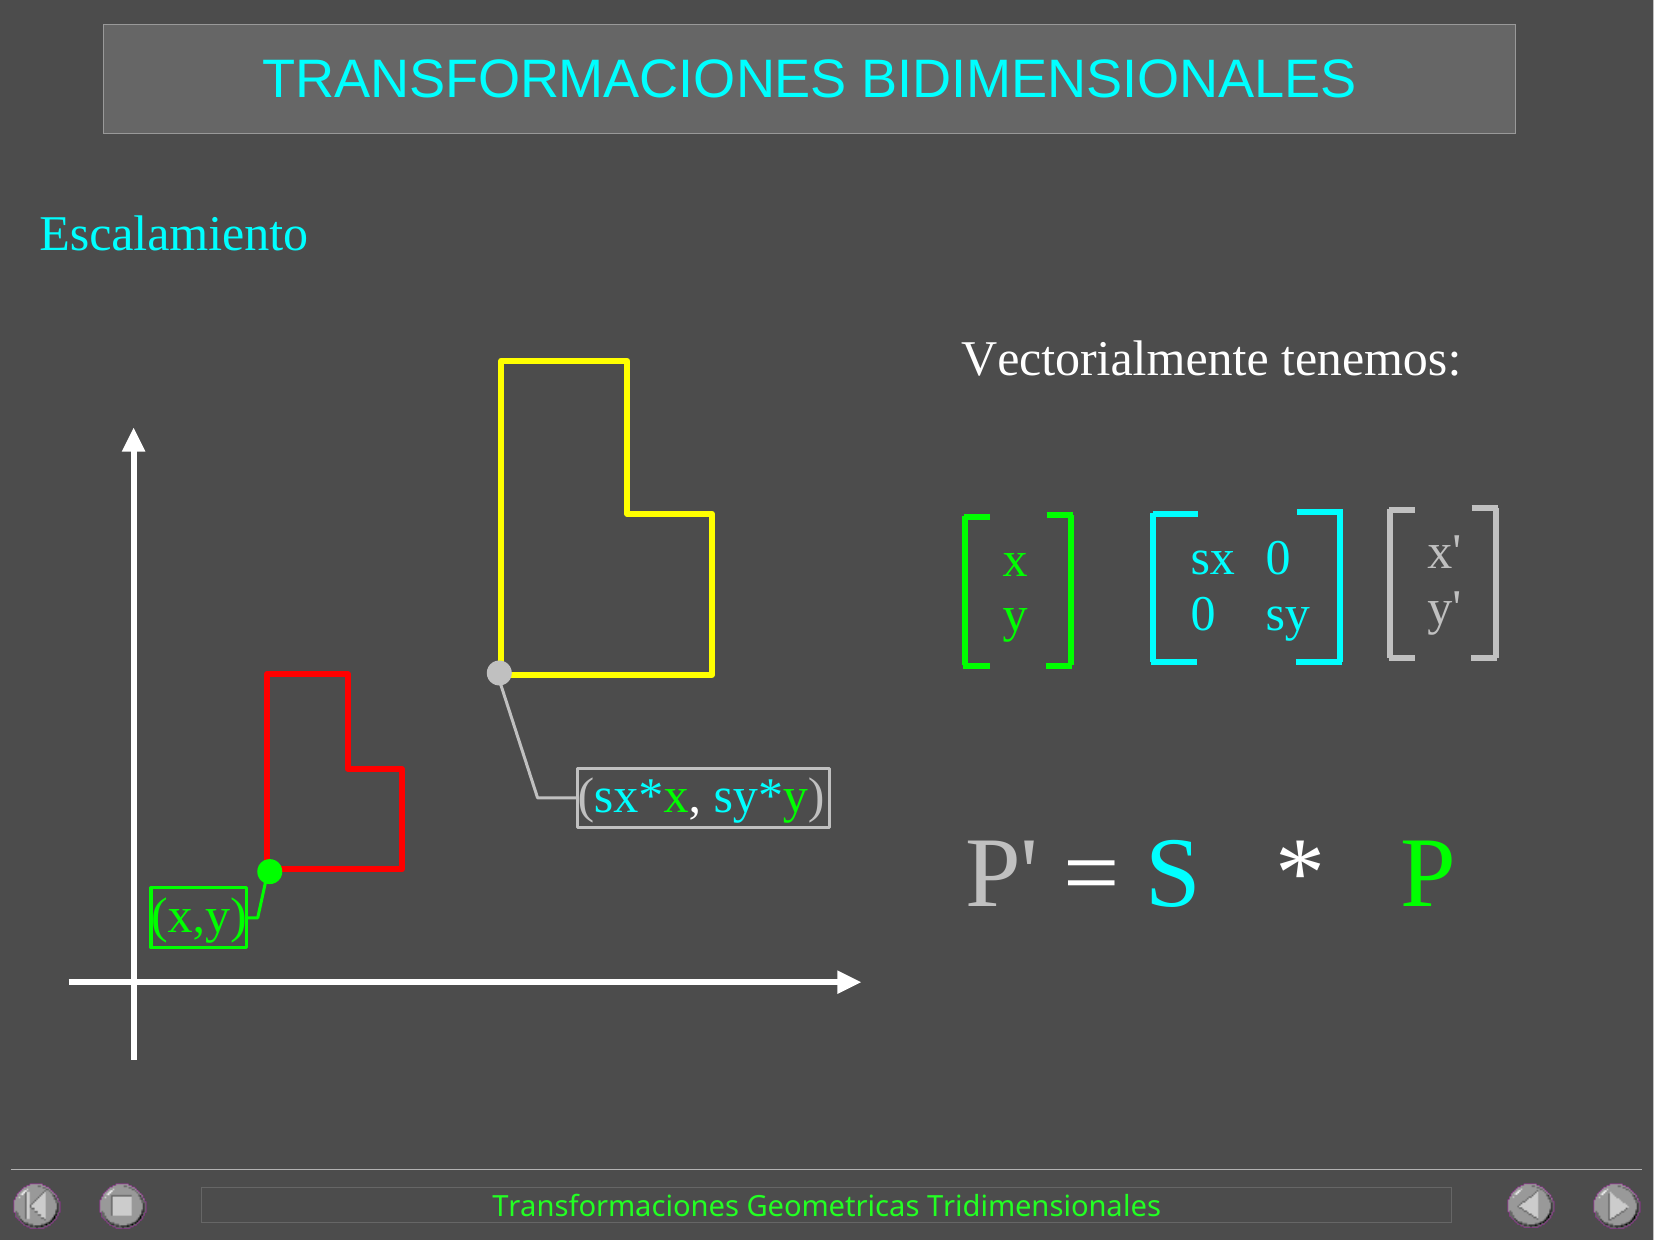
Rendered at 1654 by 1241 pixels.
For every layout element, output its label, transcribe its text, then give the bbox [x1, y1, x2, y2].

text_box sx 0 0 sy [1190, 530, 1316, 651]
picture [1591, 1181, 1642, 1232]
text_box (x,y) [151, 887, 247, 948]
text_box [257, 859, 283, 885]
text_box [486, 660, 512, 686]
title TRANSFORMACIONES BIDIMENSIONALES [103, 24, 1516, 134]
text_box x' y' [1427, 524, 1493, 645]
text_box Vectorialmente tenemos: [961, 331, 1482, 392]
text_box (sx*x, sy*y) [577, 768, 830, 828]
text_box Escalamiento [39, 205, 1451, 266]
picture [97, 1181, 148, 1232]
picture [1505, 1181, 1556, 1231]
text_box x y [1002, 531, 1068, 652]
picture [11, 1181, 62, 1232]
text_box P' = S * P [965, 817, 1534, 938]
